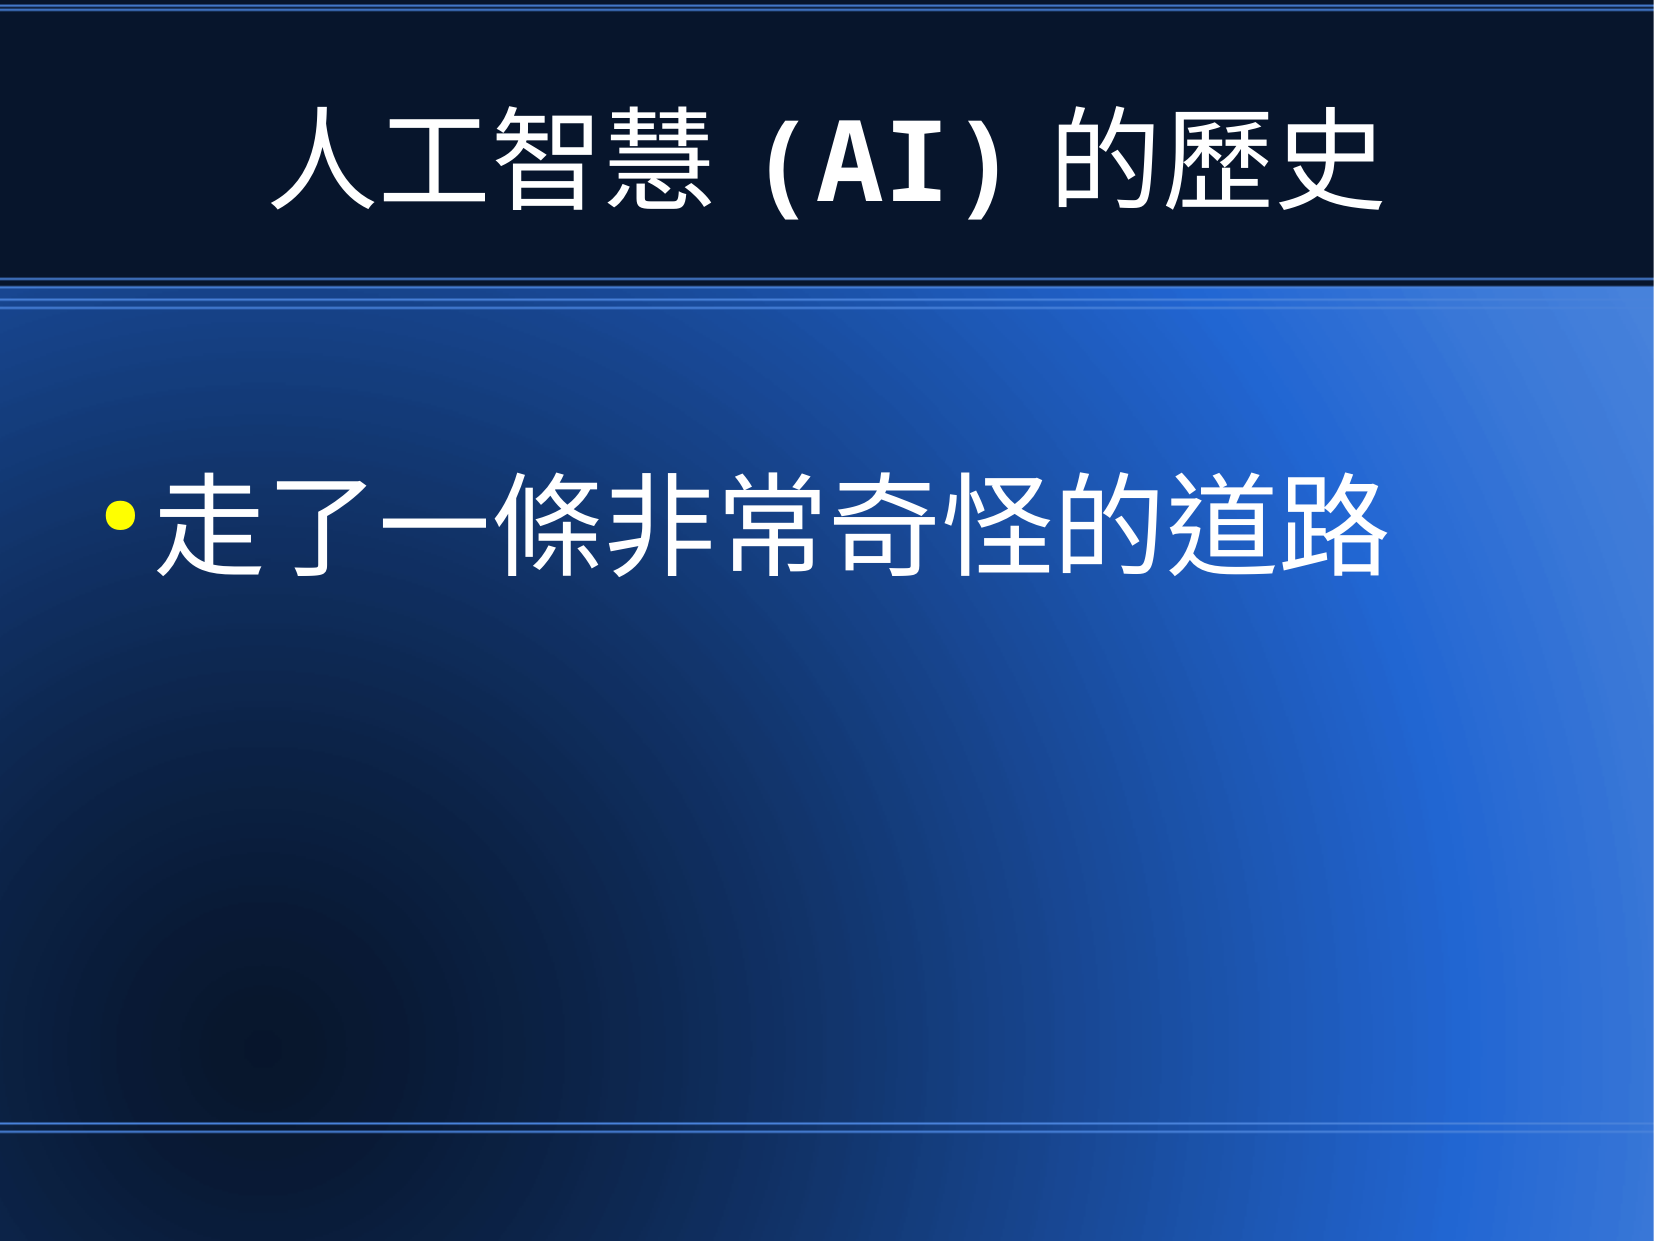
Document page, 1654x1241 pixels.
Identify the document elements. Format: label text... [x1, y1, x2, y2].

list 走了一條非常奇怪的道路 [82, 355, 1571, 1241]
title 人工智慧(AI)的歷史 [82, 49, 1571, 257]
picture [0, 0, 1654, 1241]
